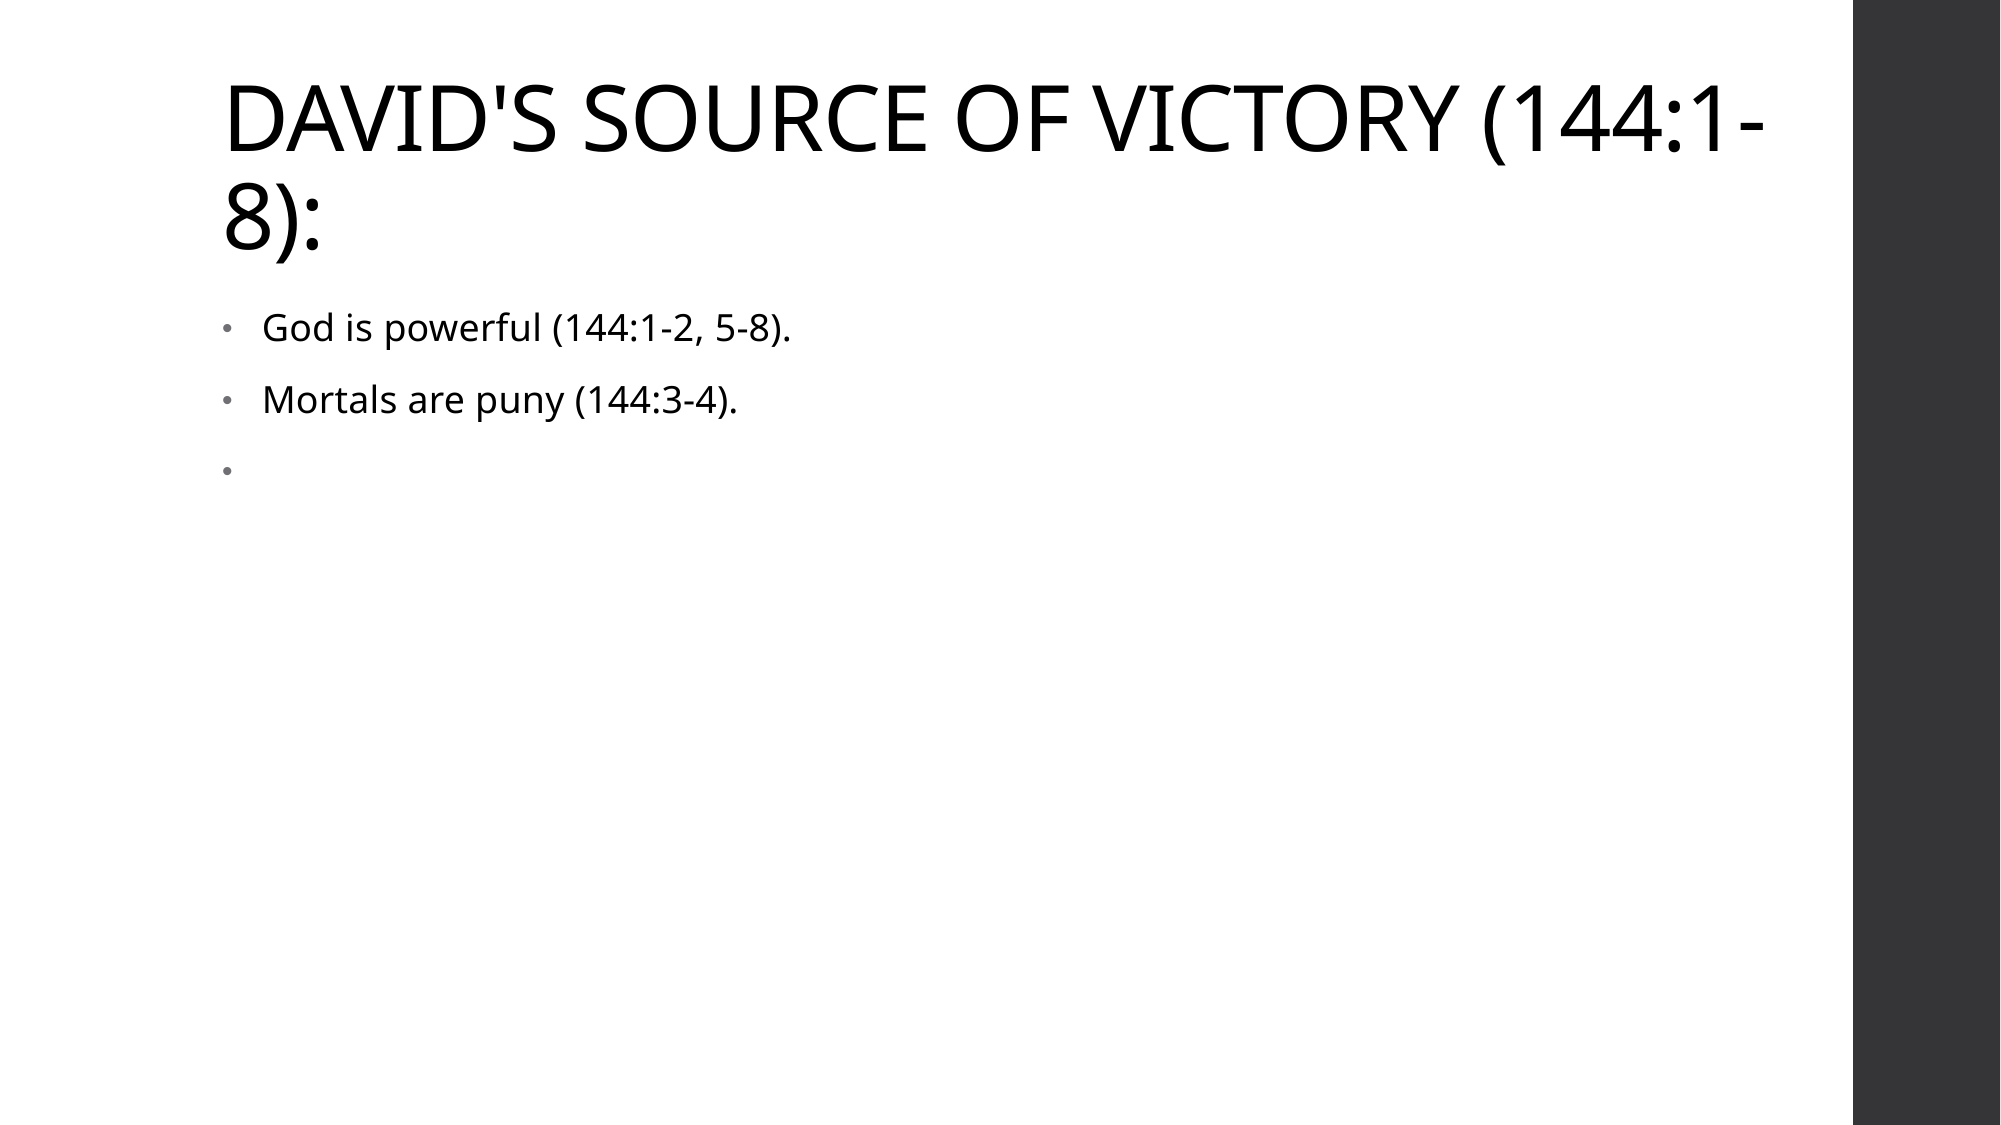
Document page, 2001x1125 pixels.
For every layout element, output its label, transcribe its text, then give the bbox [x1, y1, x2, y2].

list God is powerful (144:1-2, 5-8). Mortals are puny (144:3-4). [206, 299, 1617, 1014]
title DAVID'S SOURCE OF VICTORY (144:1-8): [206, 60, 1797, 278]
